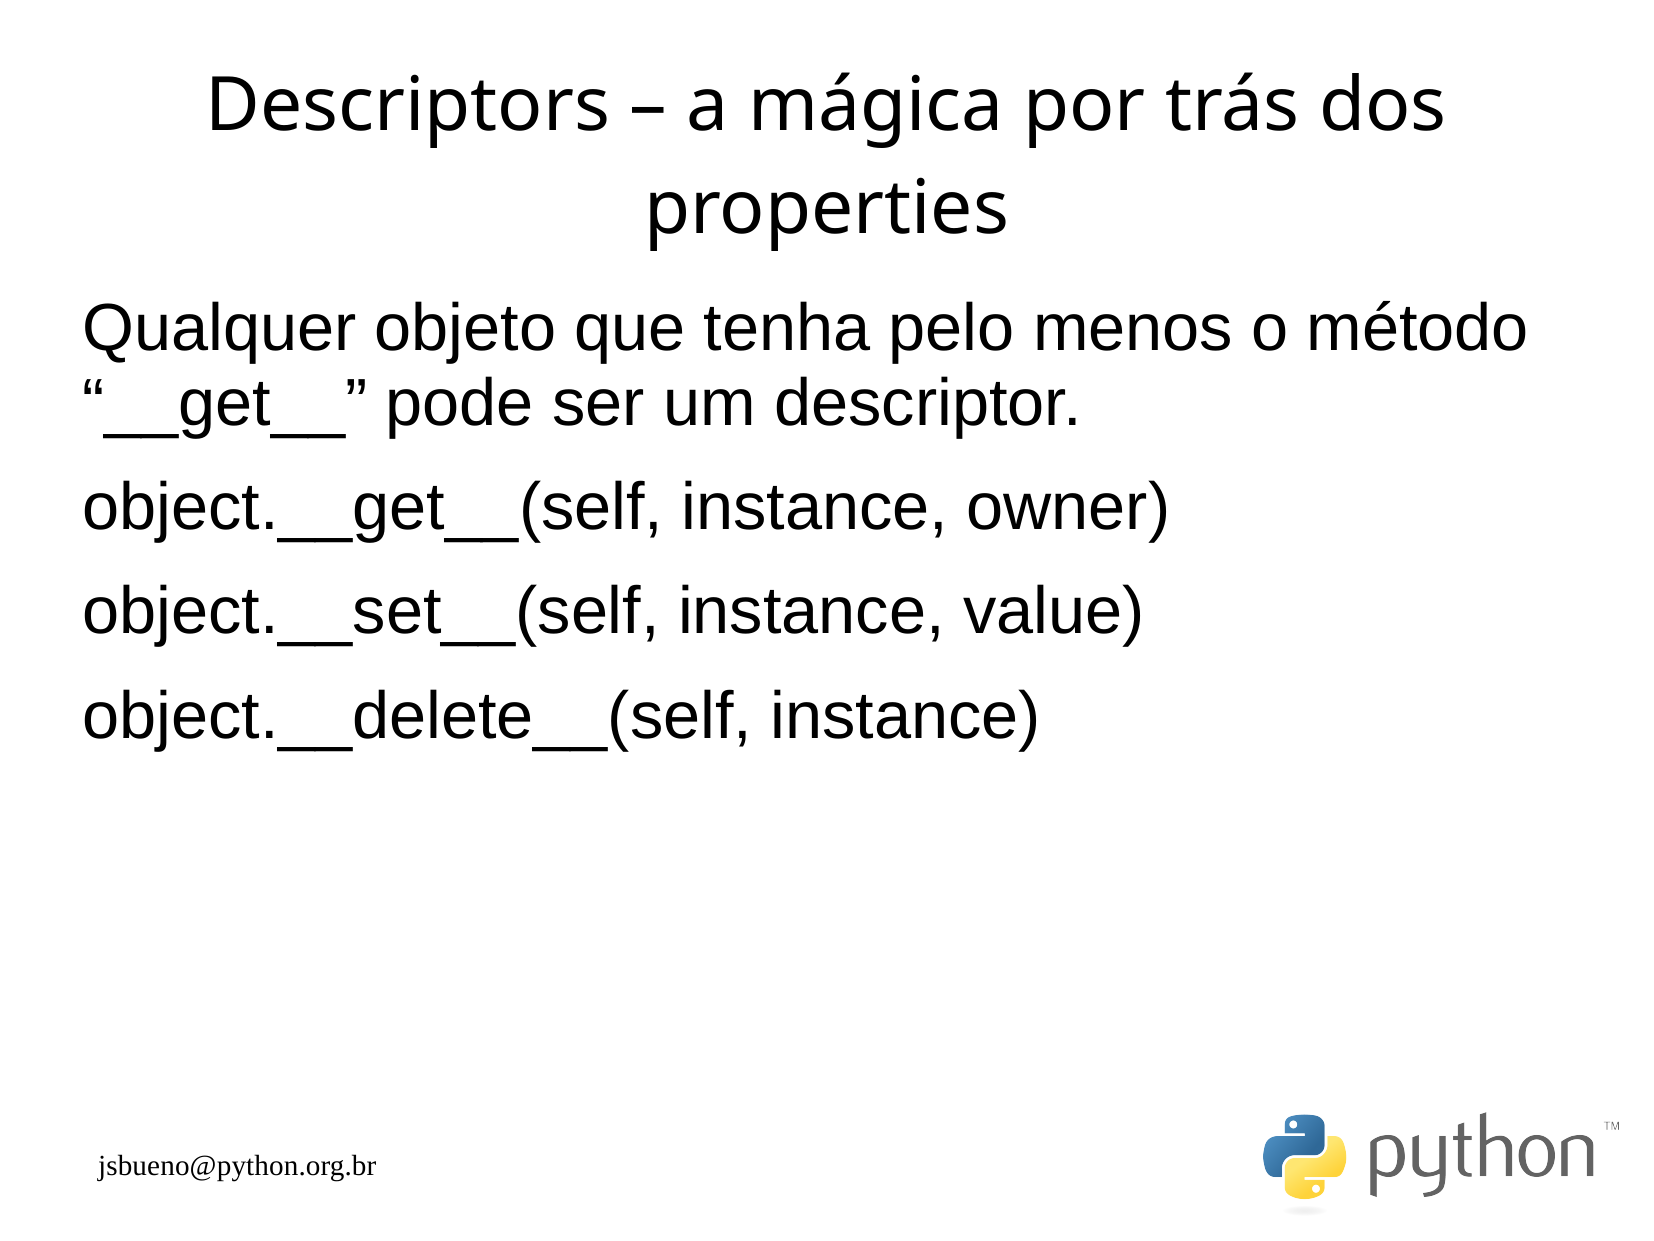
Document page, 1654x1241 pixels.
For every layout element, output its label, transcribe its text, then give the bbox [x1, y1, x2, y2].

title Descriptors – a mágica por trás dos properties [82, 49, 1571, 257]
list Qualquer objeto que tenha pelo menos o método “__get__” pode ser um descriptor. object.__get__(self, instance, owner) object.__set__(self, instance, value) object.__delete__(self, instance) [82, 290, 1571, 1010]
picture [1263, 1112, 1619, 1216]
